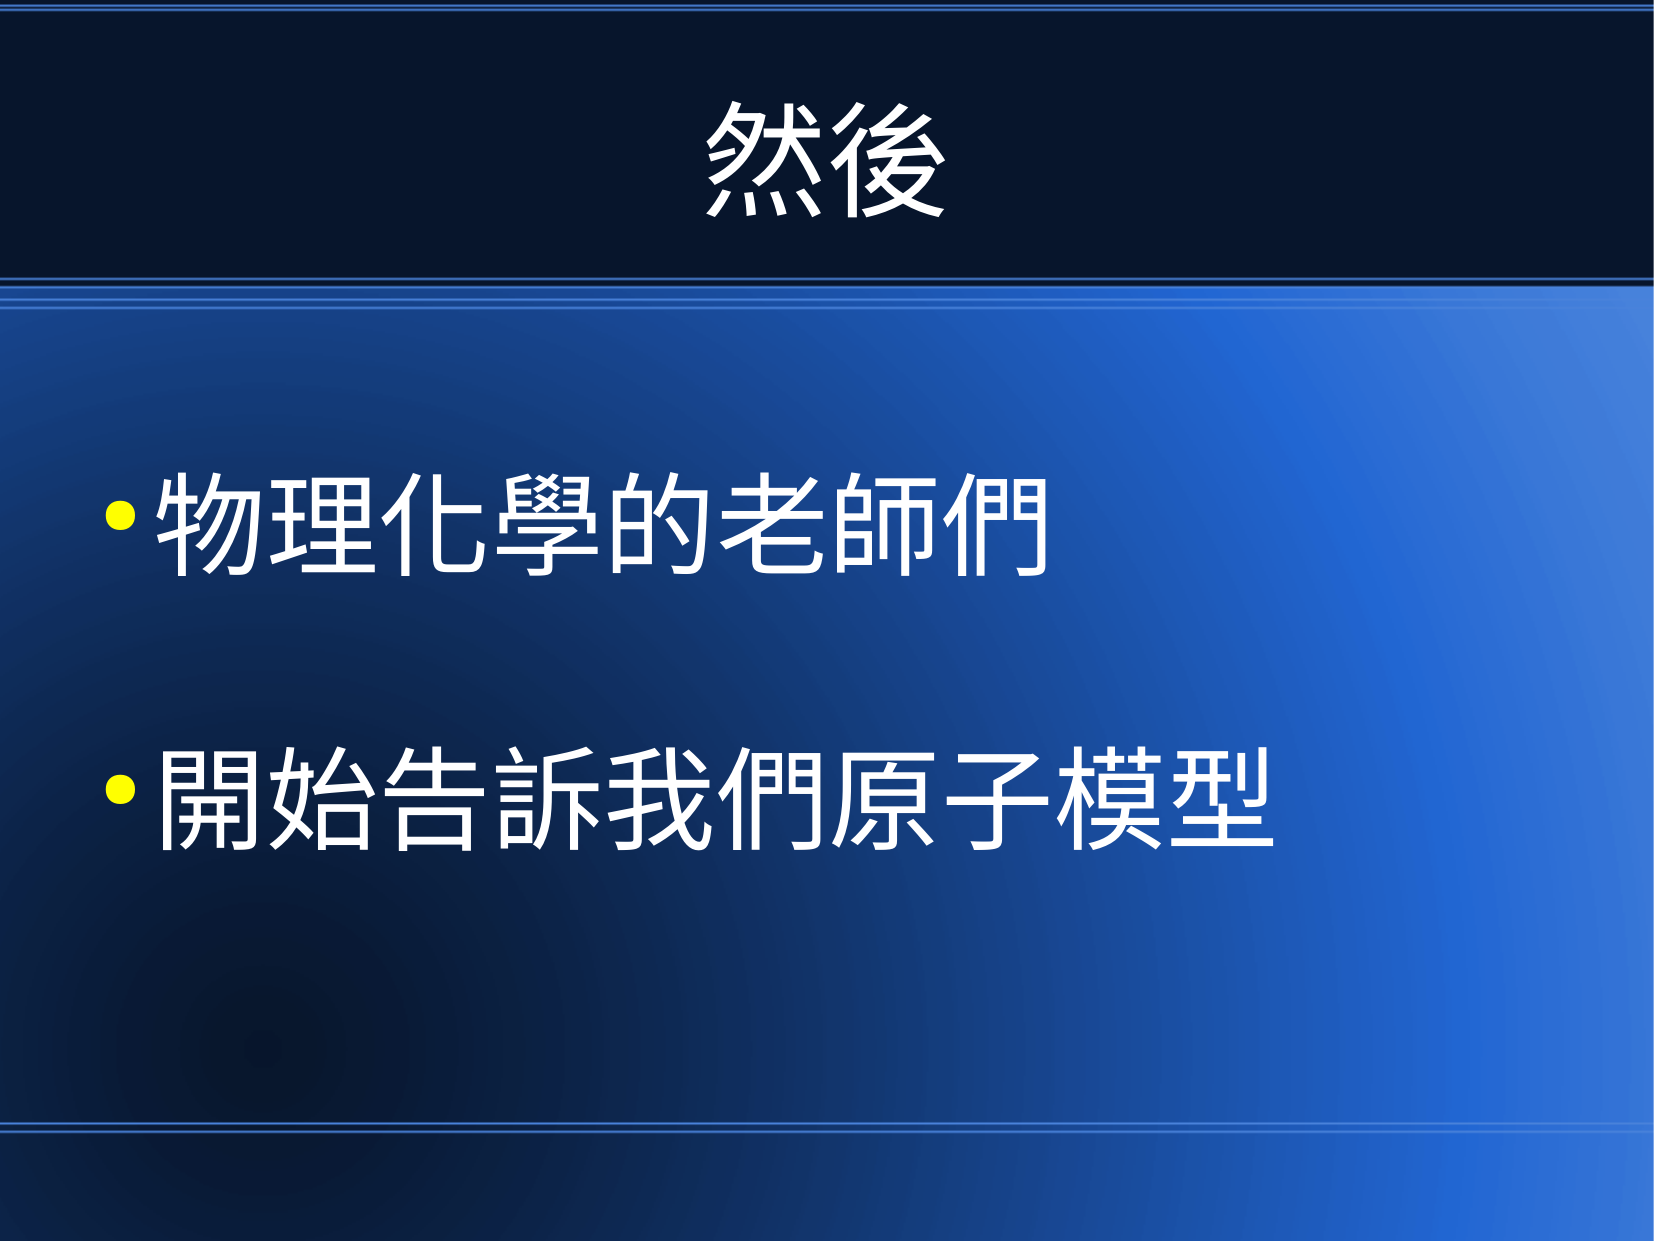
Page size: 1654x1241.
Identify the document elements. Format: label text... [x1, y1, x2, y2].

picture [0, 0, 1654, 1241]
title 然後 [82, 49, 1571, 257]
list 物理化學的老師們 開始告訴我們原子模型 [82, 355, 1571, 1241]
